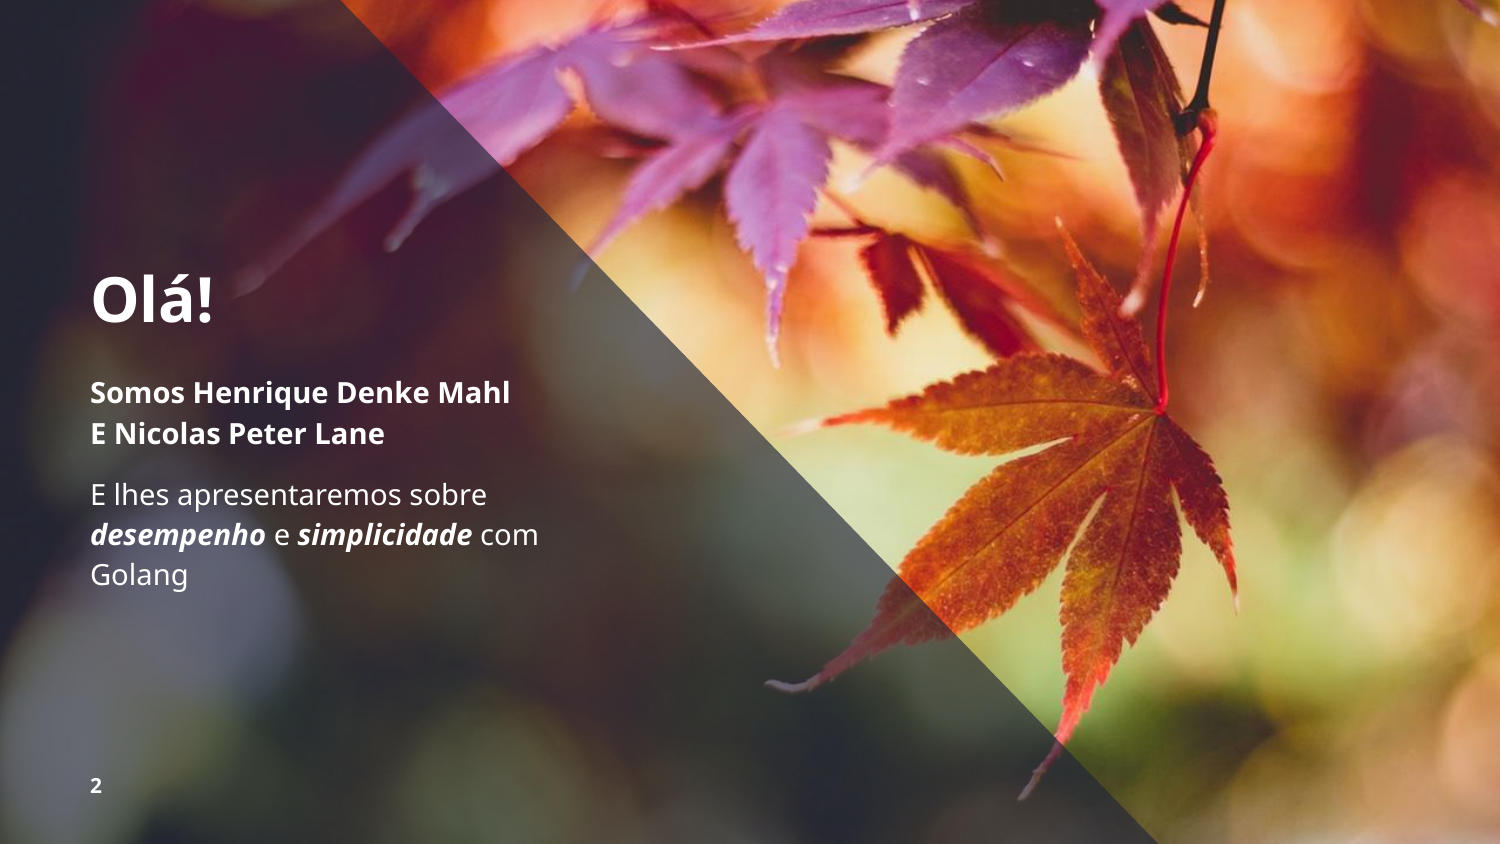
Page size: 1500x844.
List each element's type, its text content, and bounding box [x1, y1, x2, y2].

title Olá! [75, 224, 580, 351]
picture [342, 0, 1500, 844]
subtitle Somos Henrique Denke Mahl E Nicolas Peter Lane E lhes apresentaremos sobre desempenho e simplicidade com Golang [75, 354, 580, 696]
slide_number <number> [75, 766, 165, 807]
